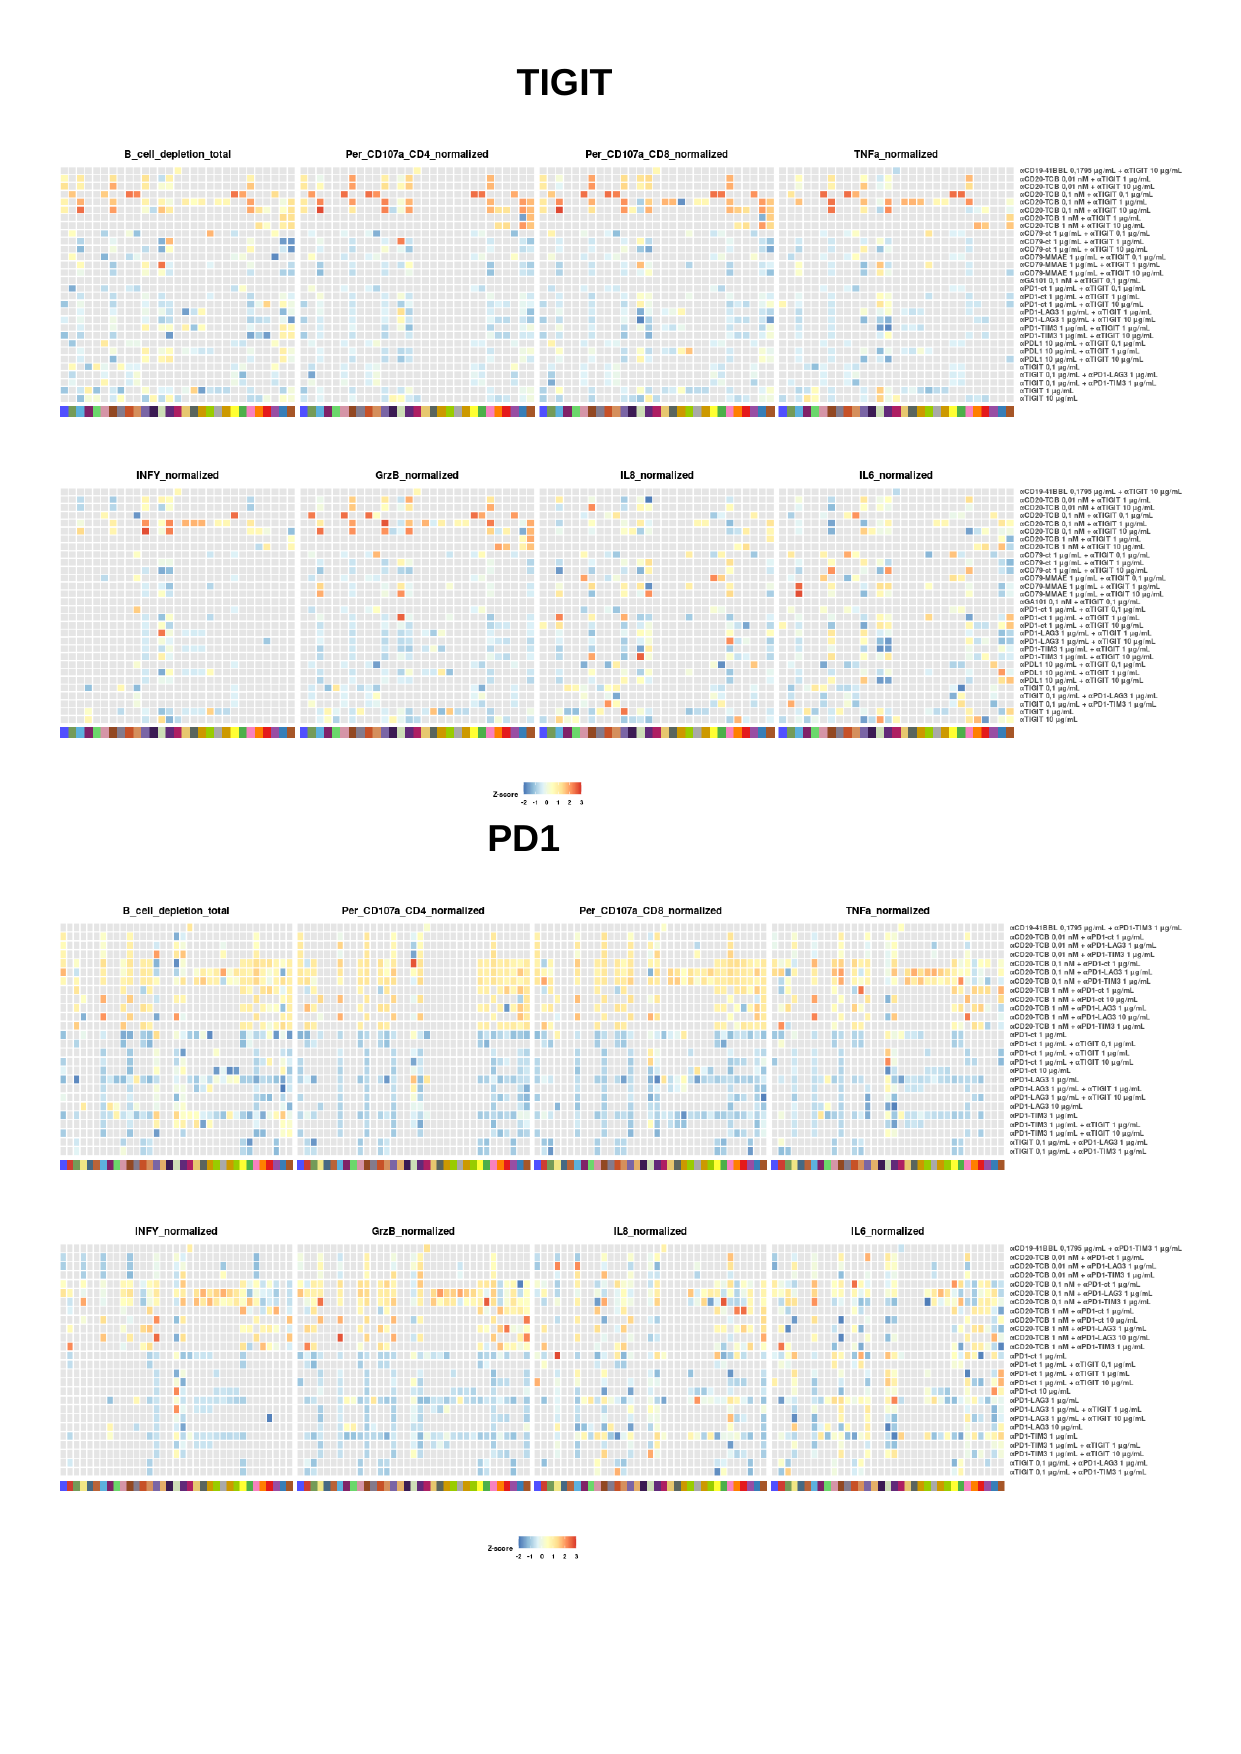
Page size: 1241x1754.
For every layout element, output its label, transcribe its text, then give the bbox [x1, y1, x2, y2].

picture [59, 123, 1182, 811]
text_box PD1 [472, 810, 886, 952]
picture [59, 878, 1182, 1565]
text_box TIGIT [501, 54, 916, 195]
